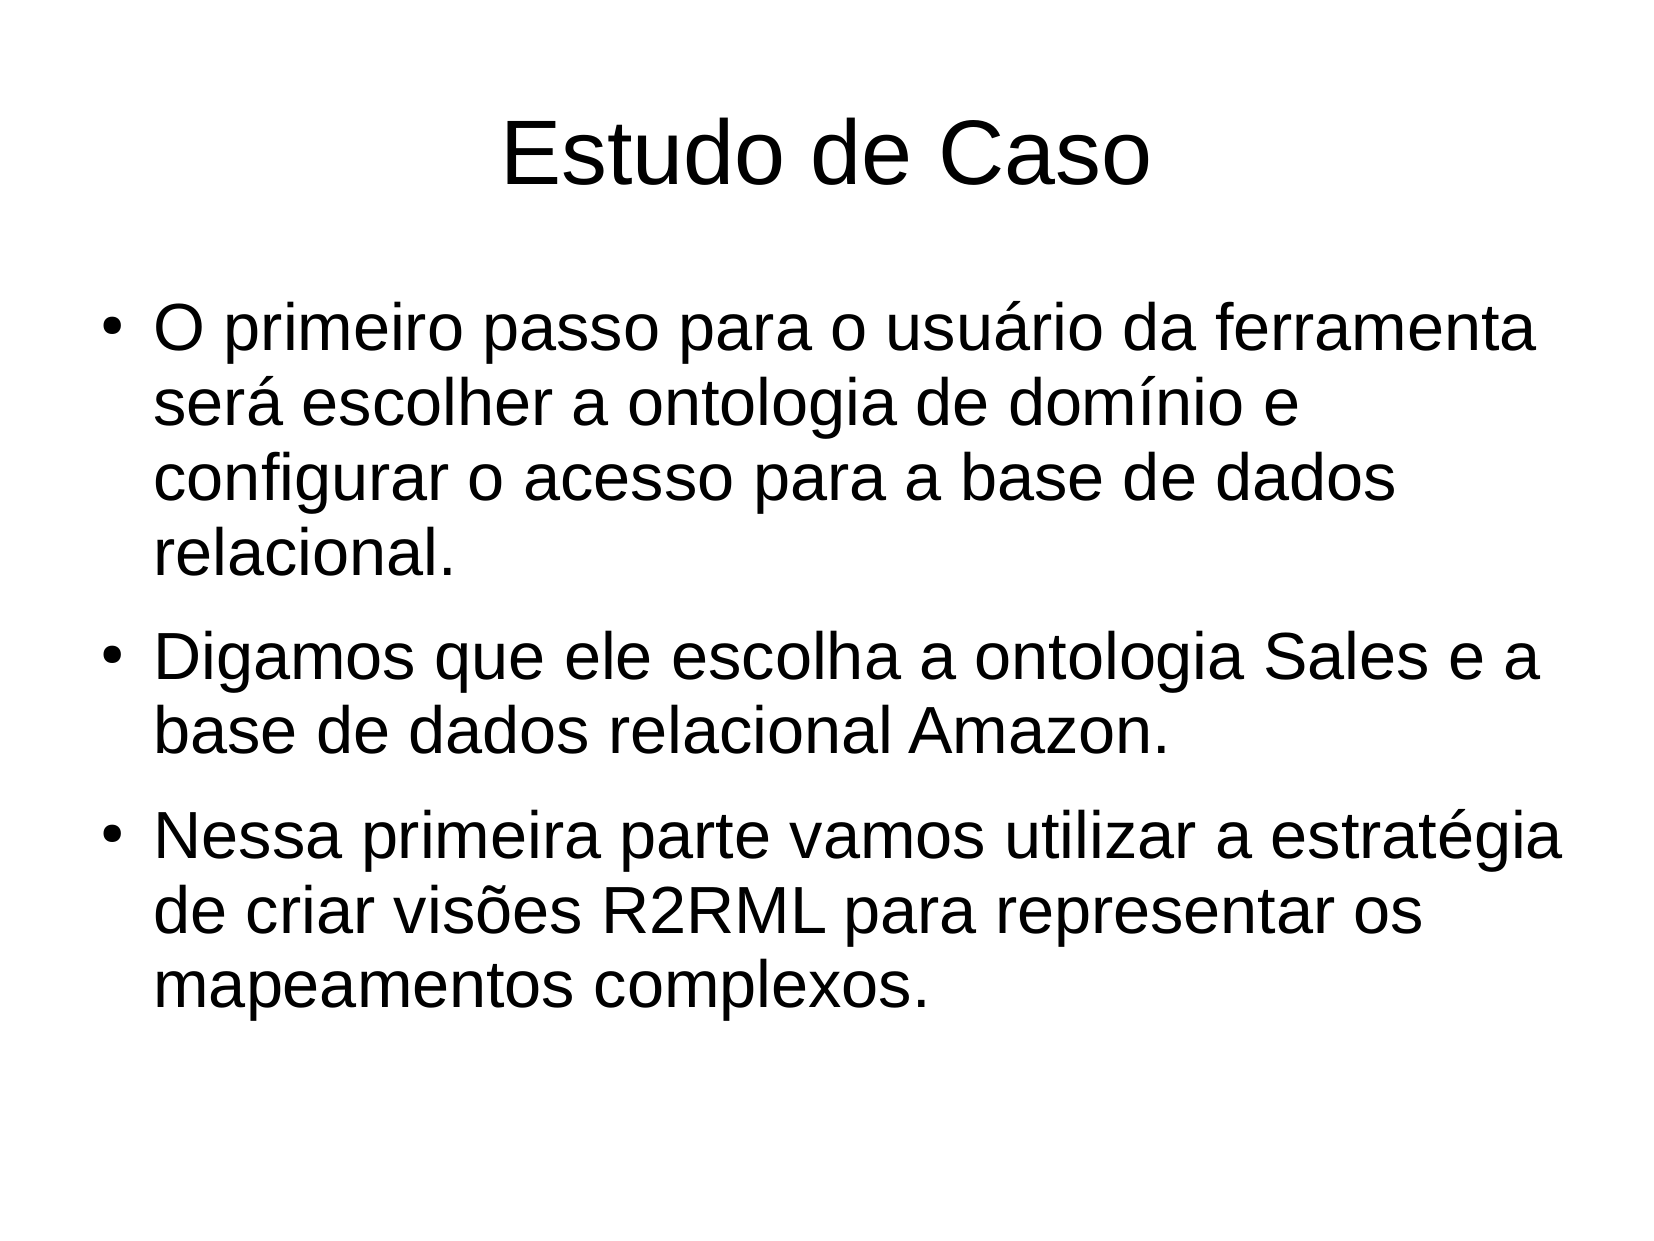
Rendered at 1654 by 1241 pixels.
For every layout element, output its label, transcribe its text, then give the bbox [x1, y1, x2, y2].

title Estudo de Caso [82, 49, 1571, 257]
list O primeiro passo para o usuário da ferramenta será escolher a ontologia de domínio e configurar o acesso para a base de dados relacional. Digamos que ele escolha a ontologia Sales e a base de dados relacional Amazon. Nessa primeira parte vamos utilizar a estratégia de criar visões R2RML para representar os mapeamentos complexos. [82, 290, 1571, 1109]
